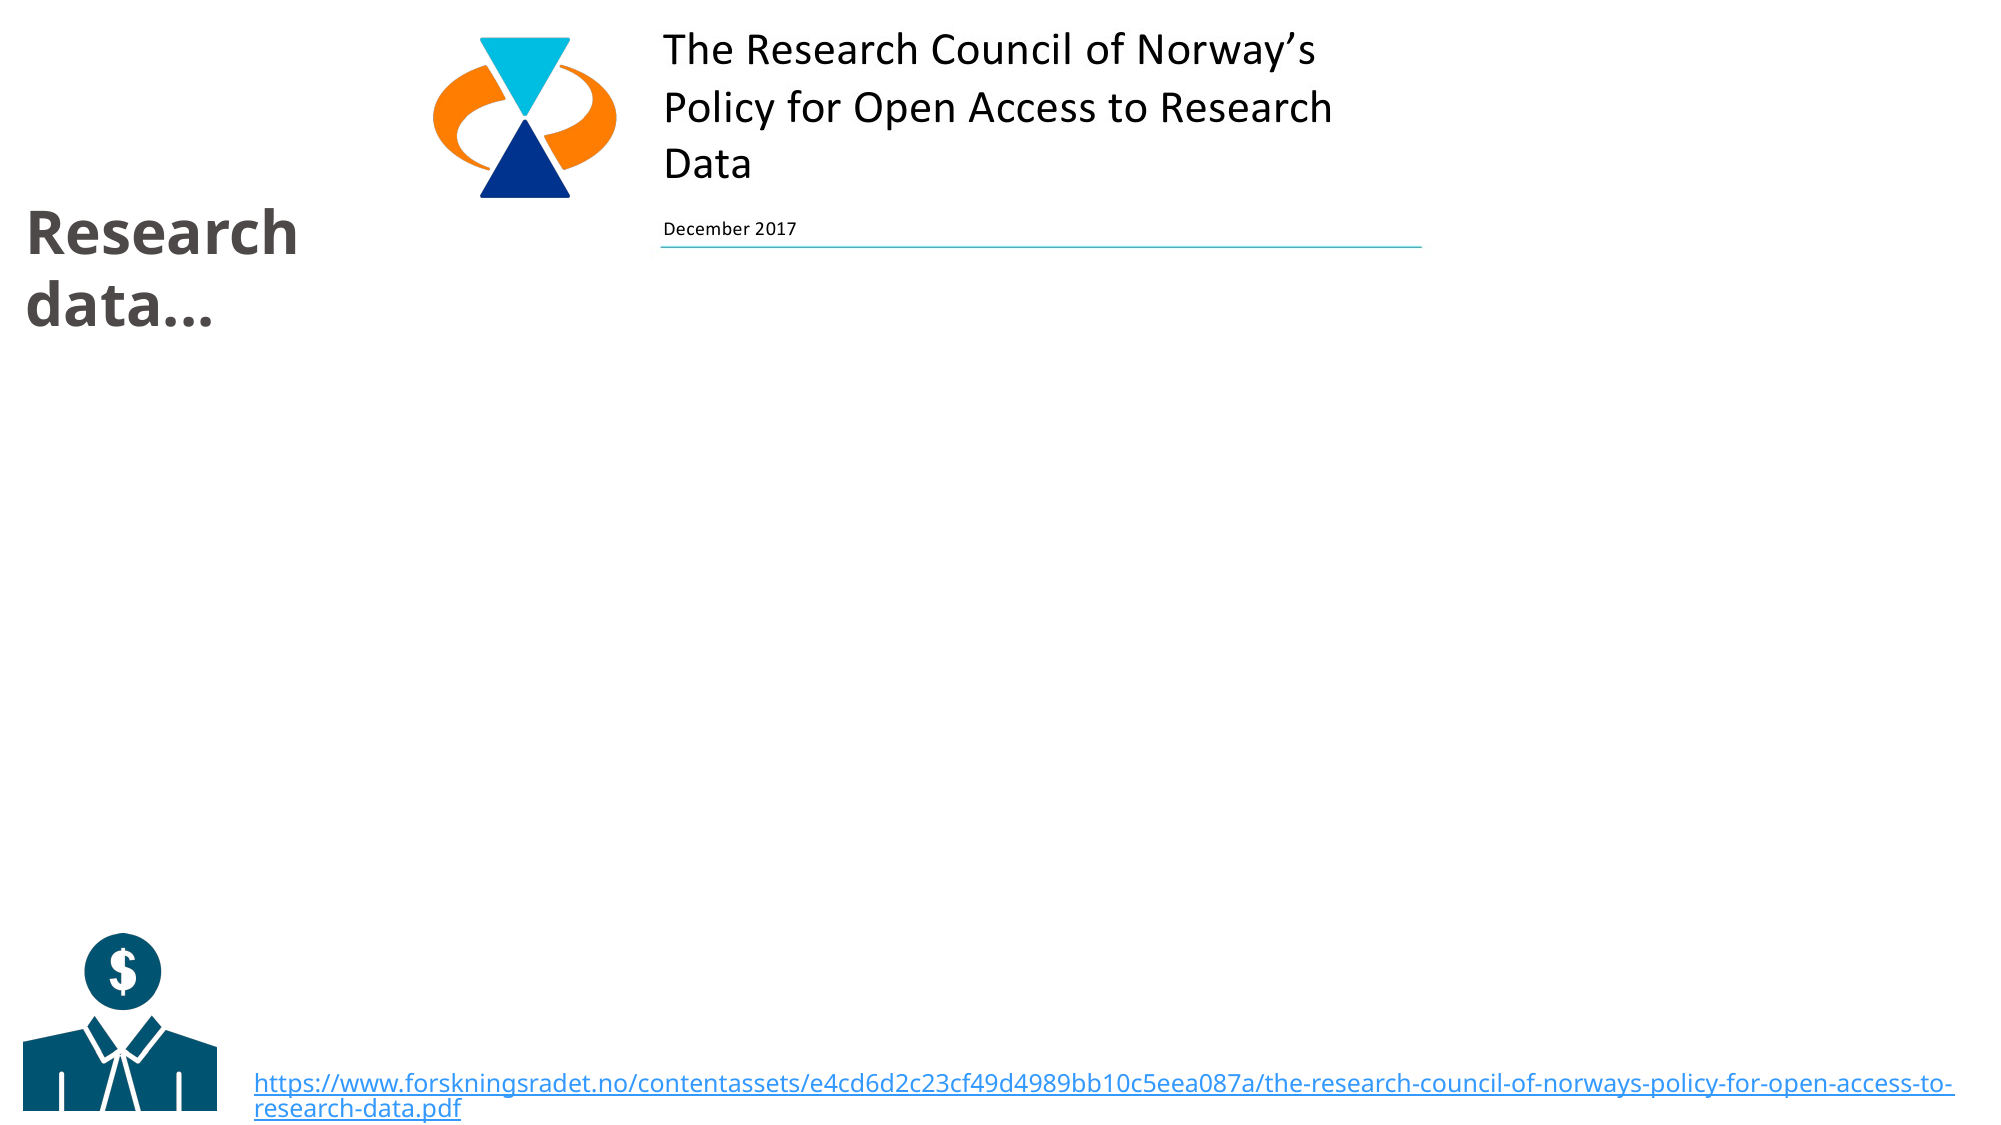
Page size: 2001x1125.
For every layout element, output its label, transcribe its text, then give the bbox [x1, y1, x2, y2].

text_box Research data... [10, 178, 503, 354]
picture [23, 933, 217, 1111]
picture [60, 1072, 64, 1111]
picture [650, 20, 1431, 271]
picture [177, 1072, 181, 1111]
text_box https://www.forskningsradet.no/contentassets/e4cd6d2c23cf49d4989bb10c5eea087a/the-research-council-of-norways-policy-for-open-access-to-research-data.pdf [238, 1052, 1977, 1125]
picture [410, 3, 639, 232]
picture [110, 948, 135, 995]
